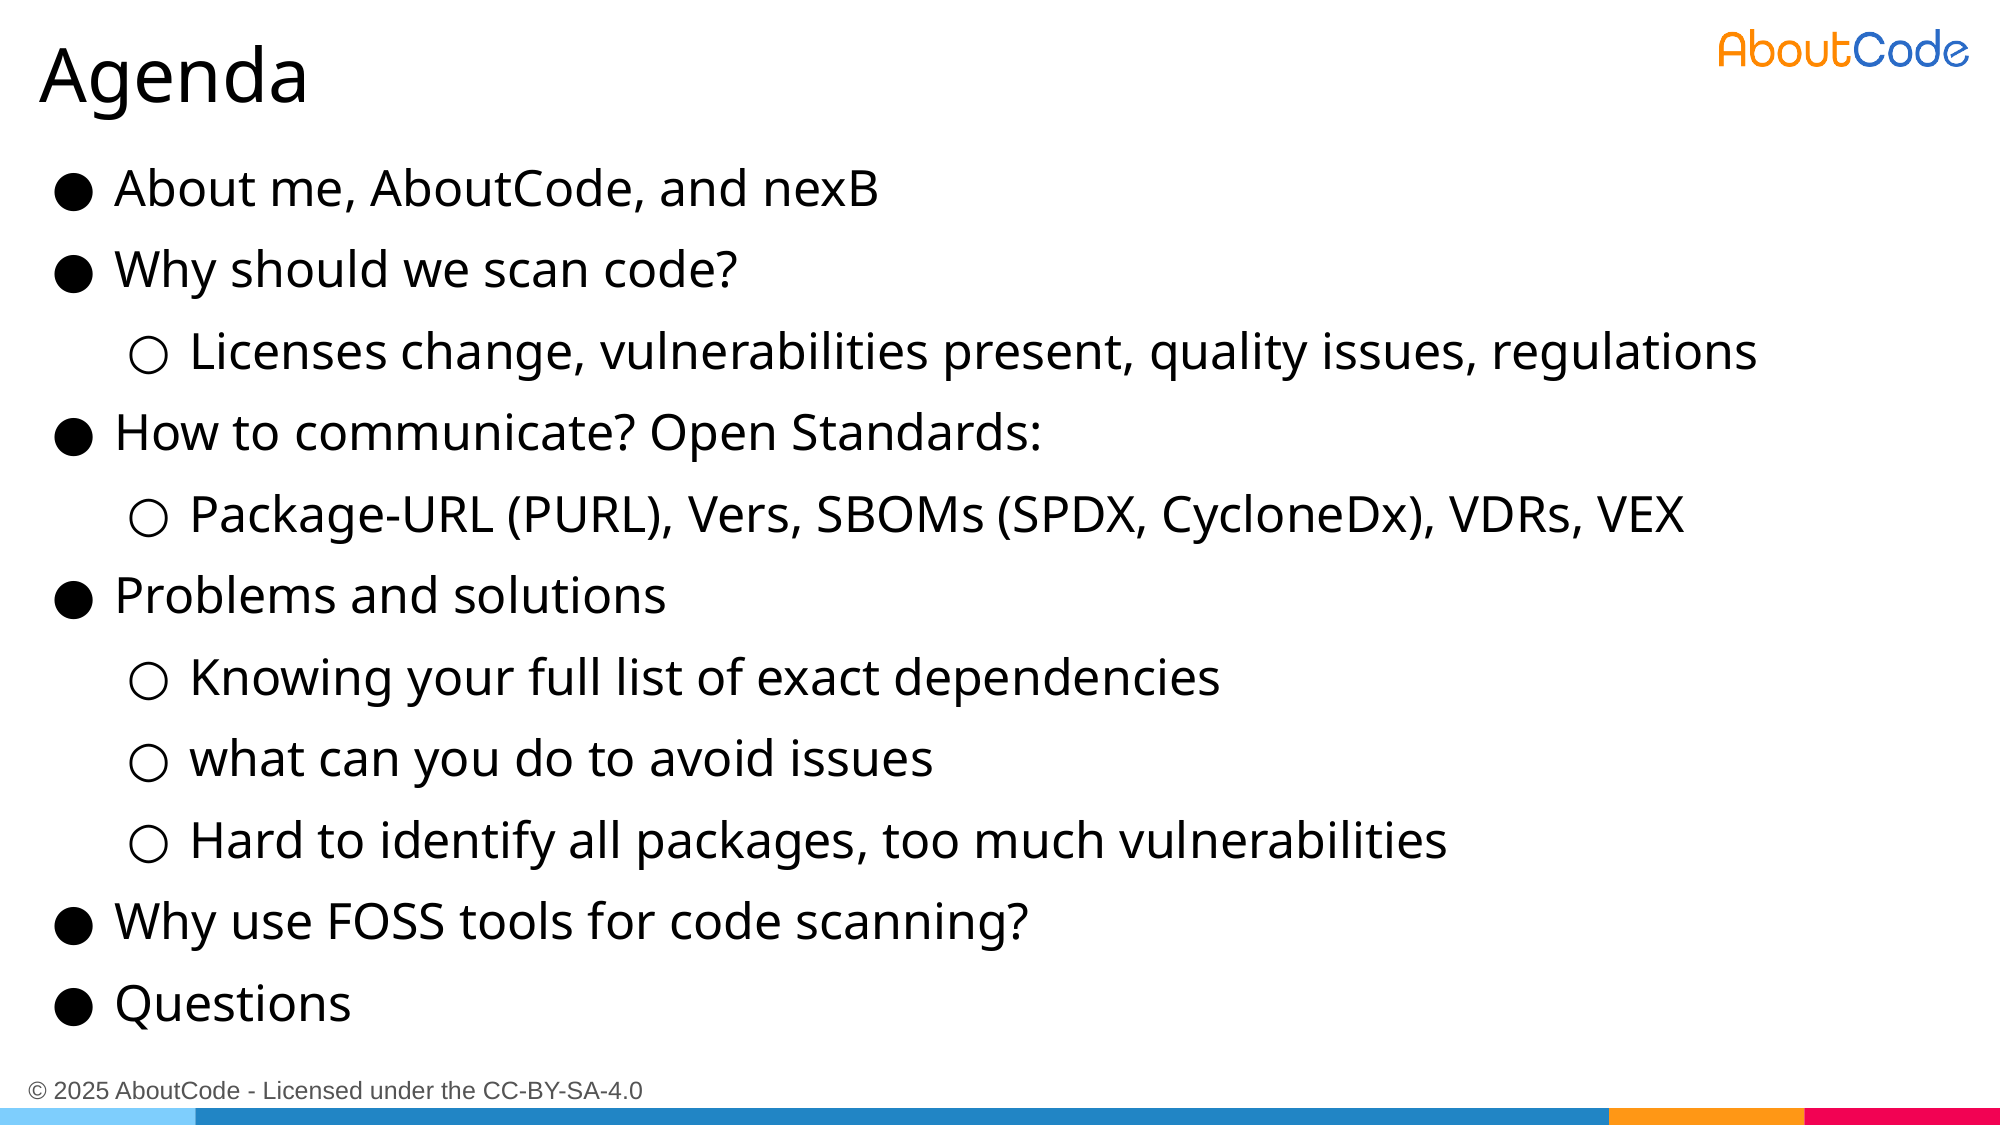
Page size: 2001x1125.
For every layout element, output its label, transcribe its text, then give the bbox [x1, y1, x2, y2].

list About me, AboutCode, and nexB Why should we scan code? Licenses change, vulnerabilities present, quality issues, regulations How to communicate? Open Standards: Package-URL (PURL), Vers, SBOMs (SPDX, CycloneDx), VDRs, VEX Problems and solutions Knowing your full list of exact dependencies what can you do to avoid issues Hard to identify all packages, too much vulnerabilities Why use FOSS tools for code scanning? Questions [24, 132, 1976, 1056]
title Agenda [24, 20, 1801, 132]
picture [1801, 29, 1969, 67]
